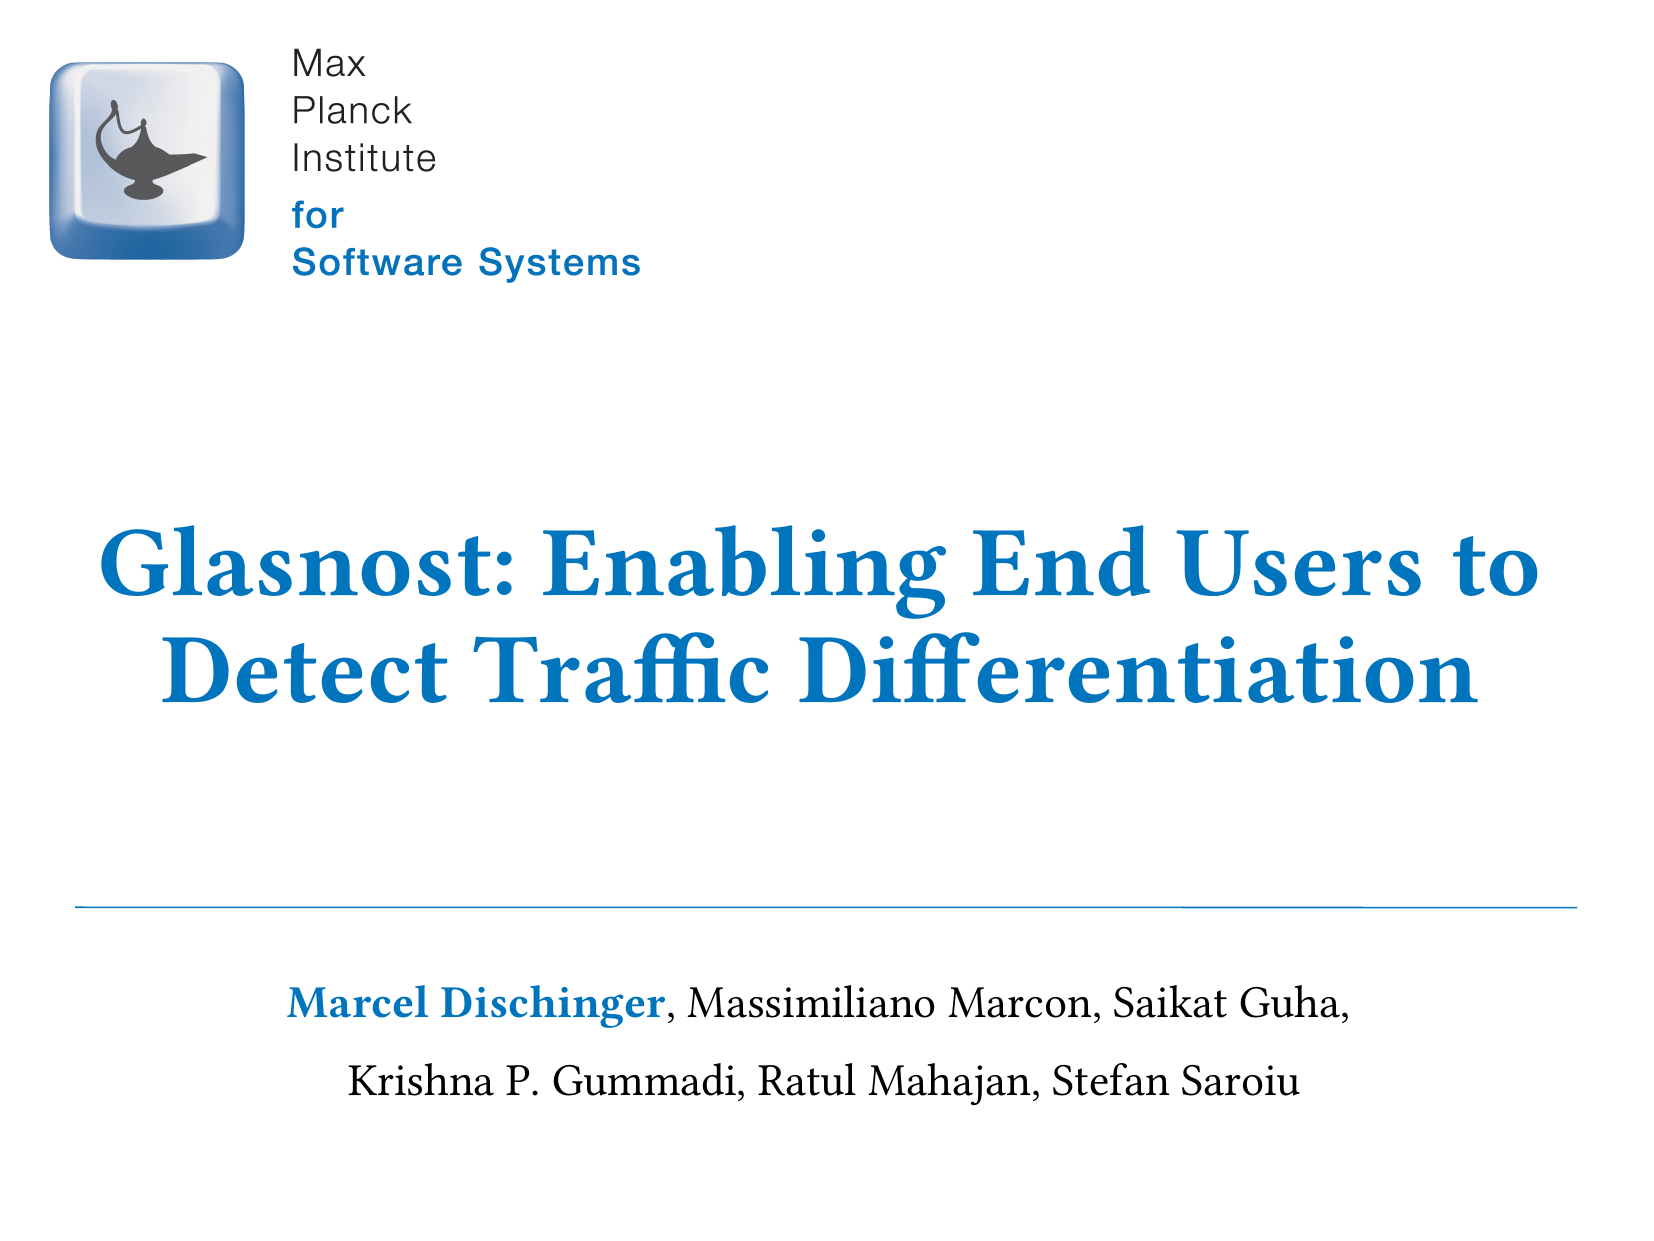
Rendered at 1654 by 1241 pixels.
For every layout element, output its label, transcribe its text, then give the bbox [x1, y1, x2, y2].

text_box Marcel Dischinger, Massimiliano Marcon, Saikat Guha, Krishna P. Gummadi, Ratul Mahajan, Stefan Saroiu [19, 942, 1632, 1196]
chart [49, 48, 640, 283]
text_box Glasnost: Enabling End Users to Detect Traffic Differentiation [26, 509, 1615, 610]
